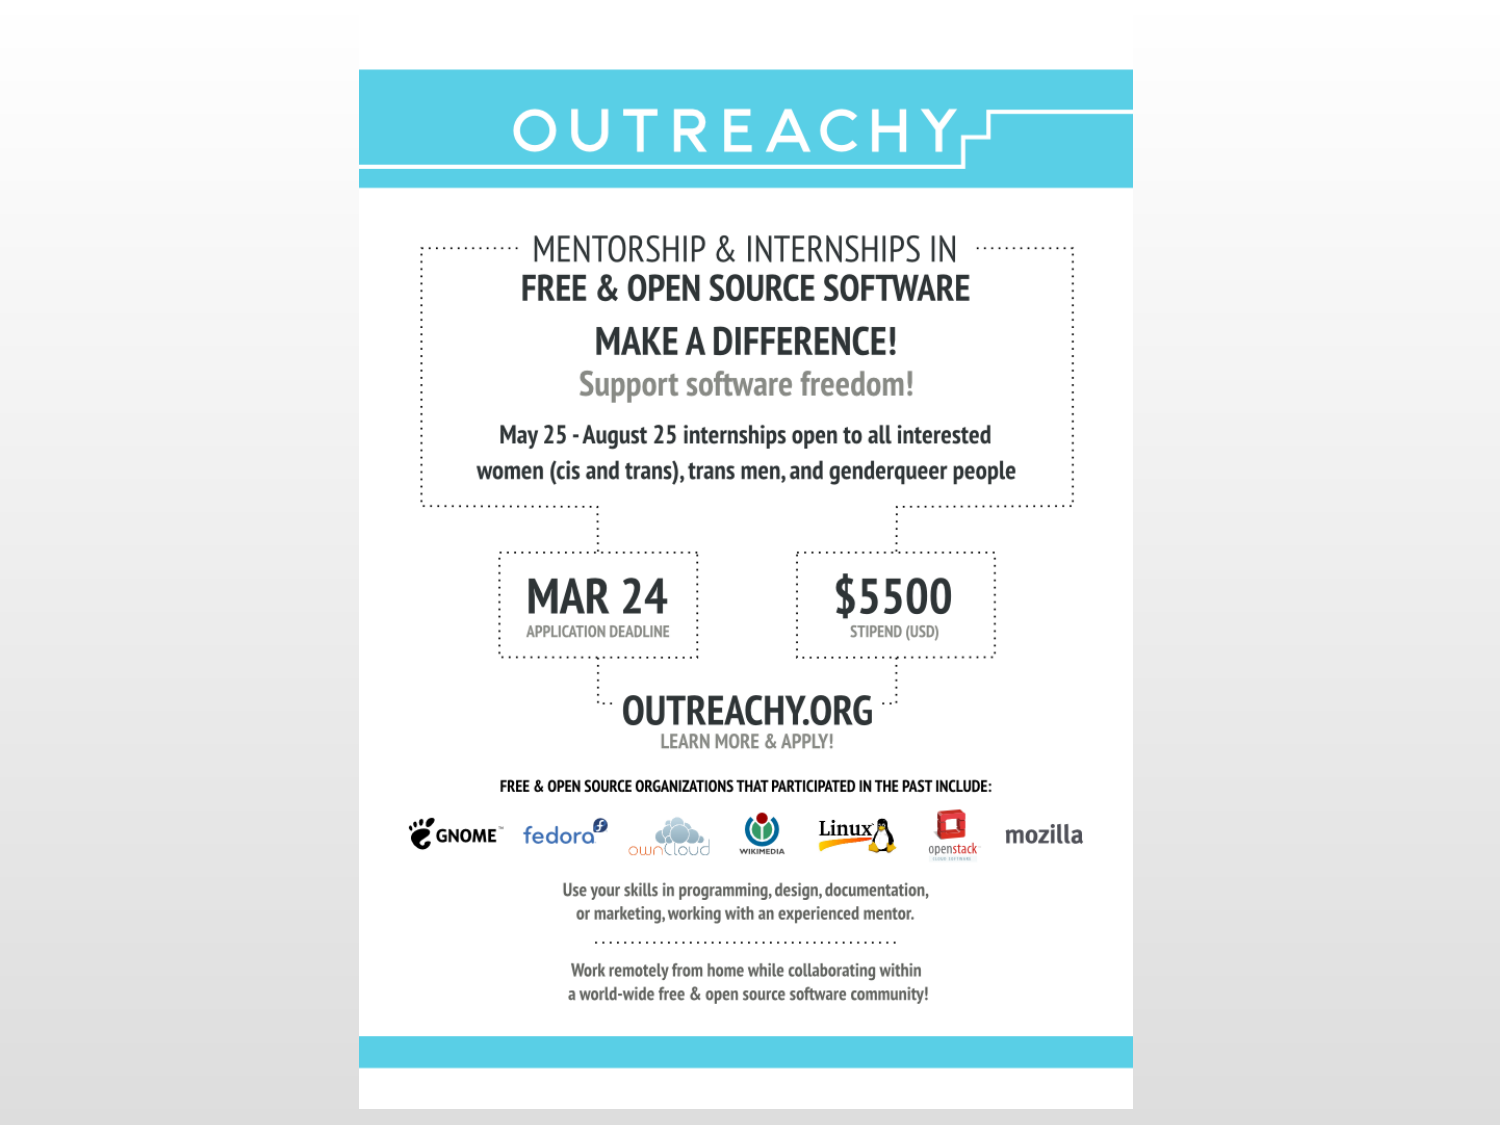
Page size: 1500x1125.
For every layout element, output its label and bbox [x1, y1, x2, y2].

picture [359, 15, 1133, 1109]
